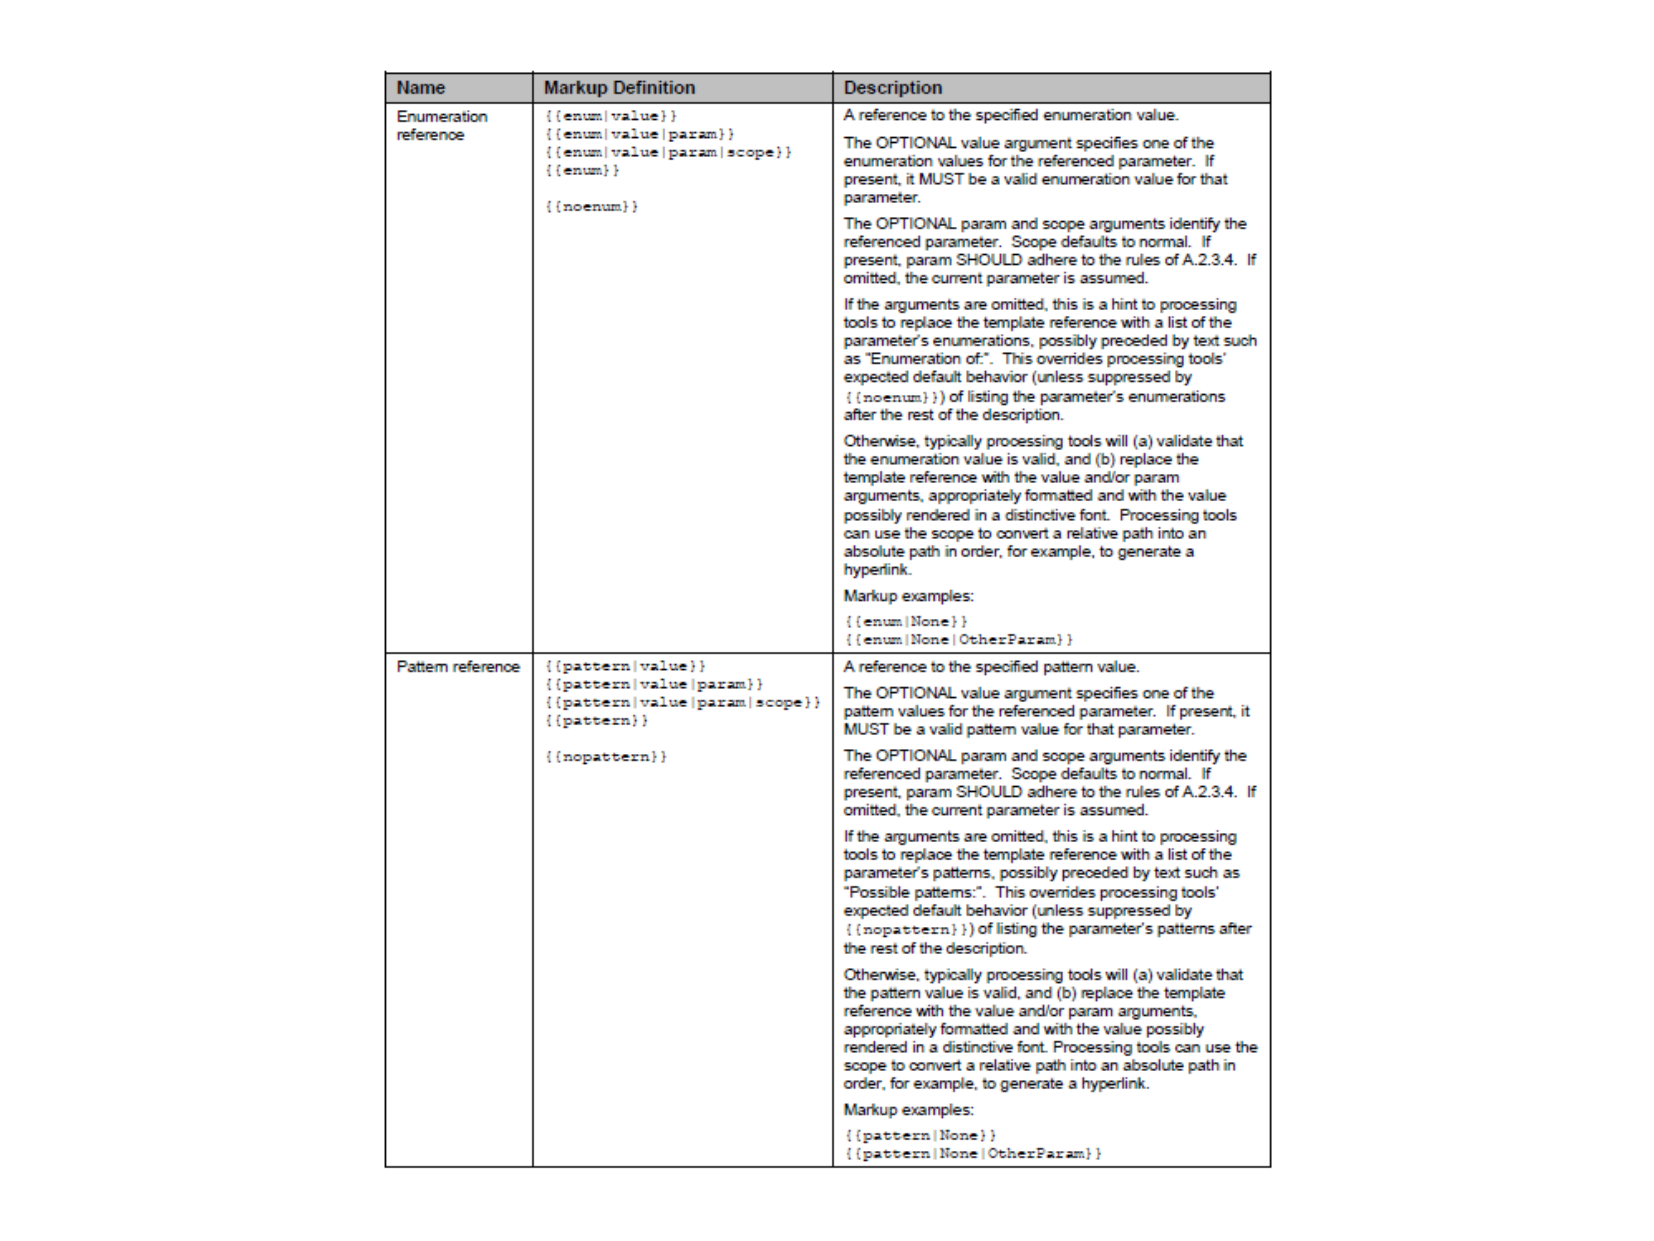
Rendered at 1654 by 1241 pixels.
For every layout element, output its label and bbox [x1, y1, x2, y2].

picture [375, 58, 1300, 1178]
